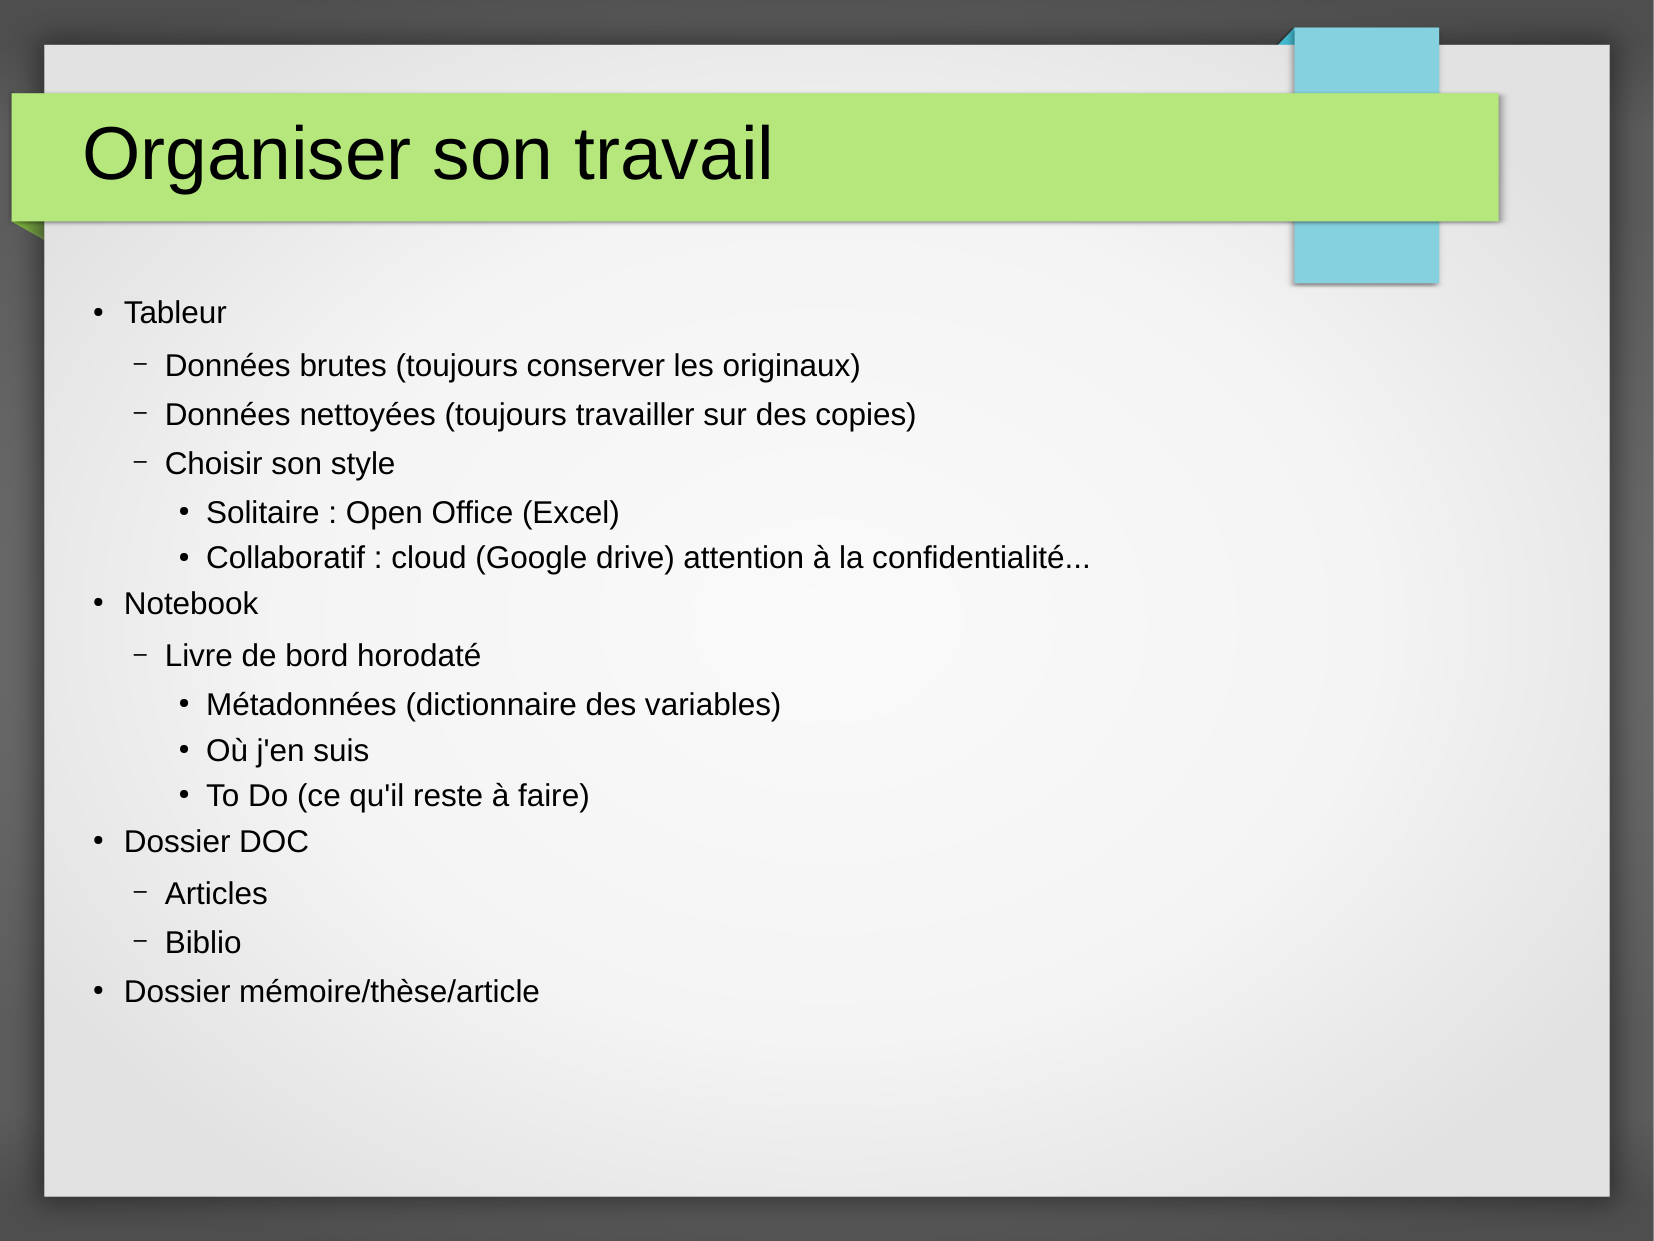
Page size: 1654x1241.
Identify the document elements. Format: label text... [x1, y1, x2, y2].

title Organiser son travail [82, 94, 1264, 213]
list Tableur Données brutes (toujours conserver les originaux) Données nettoyées (toujours travailler sur des copies) Choisir son style Solitaire : Open Office (Excel) Collaboratif : cloud (Google drive) attention à la confidentialité... Notebook Livre de bord horodaté Métadonnées (dictionnaire des variables) Où j'en suis To Do (ce qu'il reste à faire) Dossier DOC Articles Biblio Dossier mémoire/thèse/article [82, 295, 1571, 1015]
picture [0, 0, 1654, 1241]
